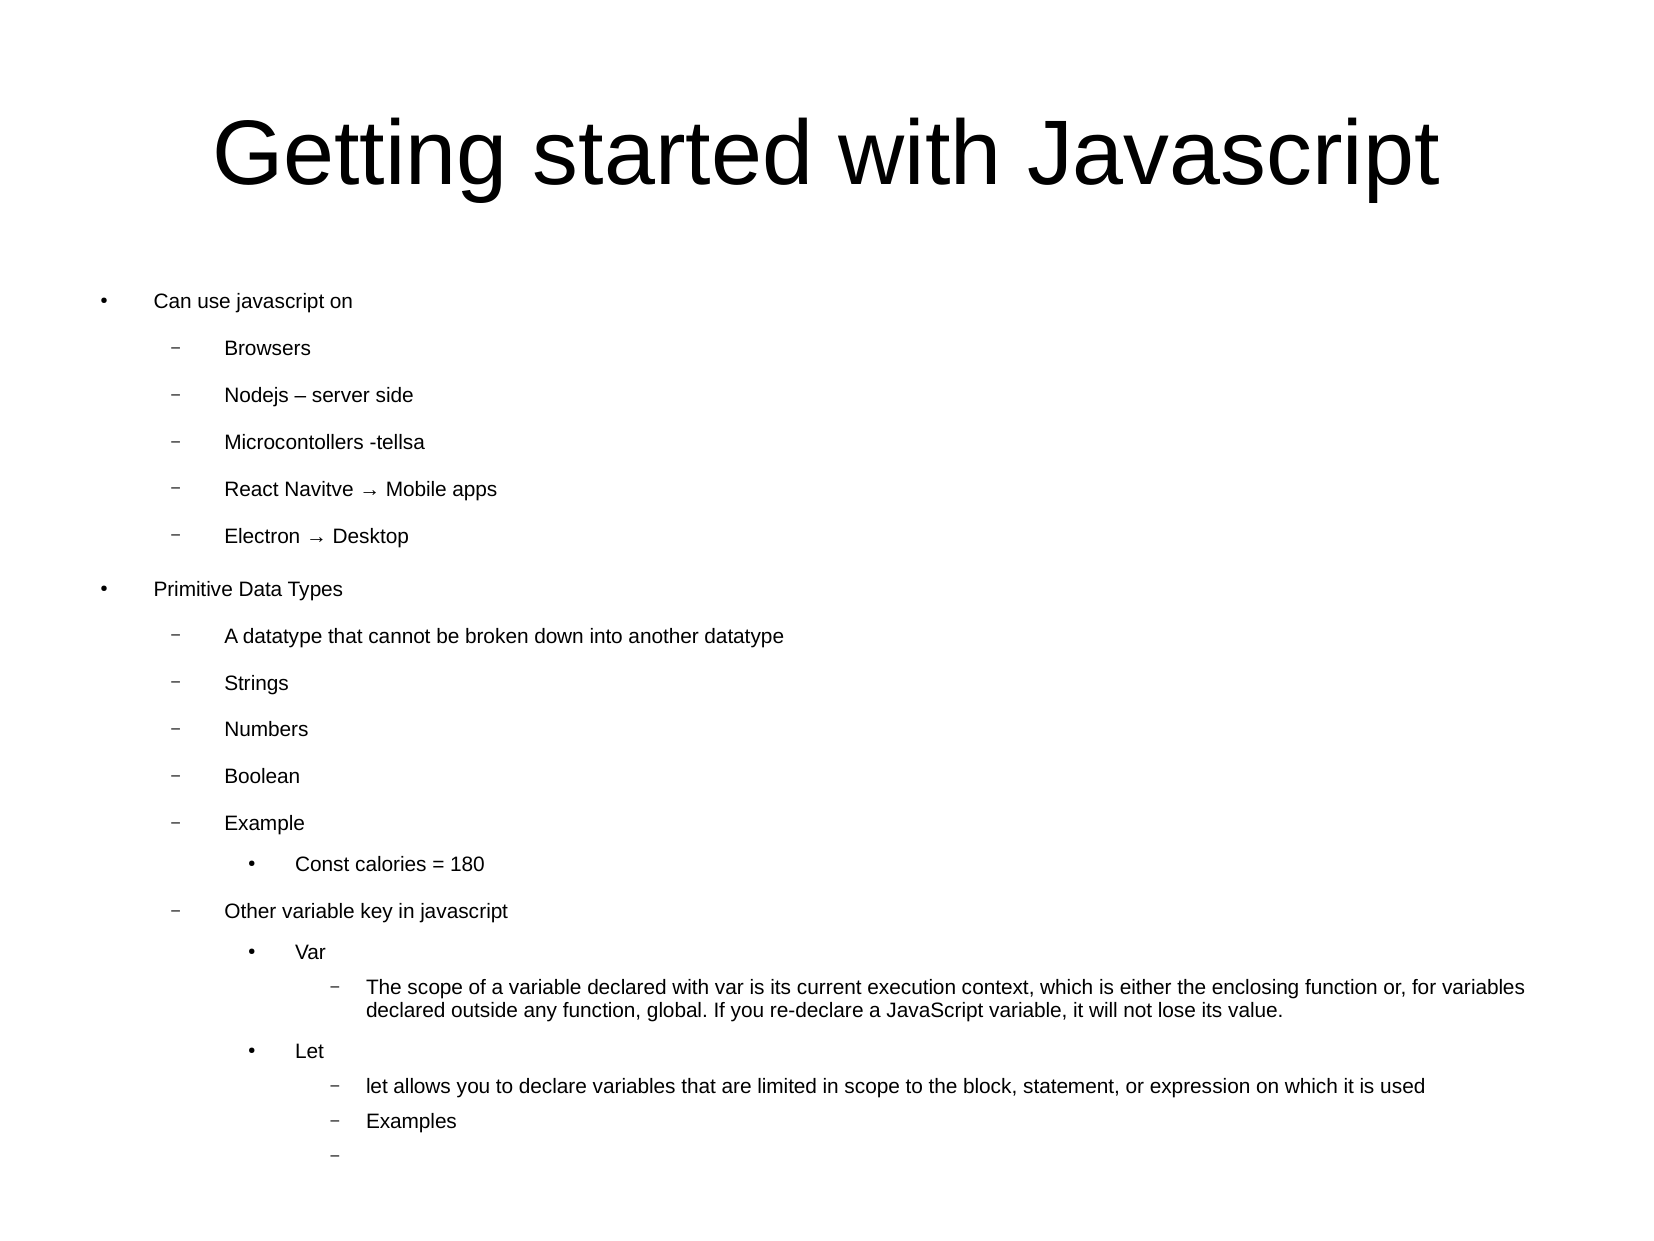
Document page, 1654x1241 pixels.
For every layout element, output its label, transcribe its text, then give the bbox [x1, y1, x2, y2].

list Can use javascript on Browsers Nodejs – server side Microcontollers -tellsa React Navitve → Mobile apps Electron → Desktop Primitive Data Types A datatype that cannot be broken down into another datatype Strings Numbers Boolean Example Const calories = 180 Other variable key in javascript Var The scope of a variable declared with var is its current execution context, which is either the enclosing function or, for variables declared outside any function, global. If you re-declare a JavaScript variable, it will not lose its value. Let let allows you to declare variables that are limited in scope to the block, statement, or expression on which it is used Examples [82, 290, 1583, 1217]
title Getting started with Javascript [82, 49, 1571, 257]
